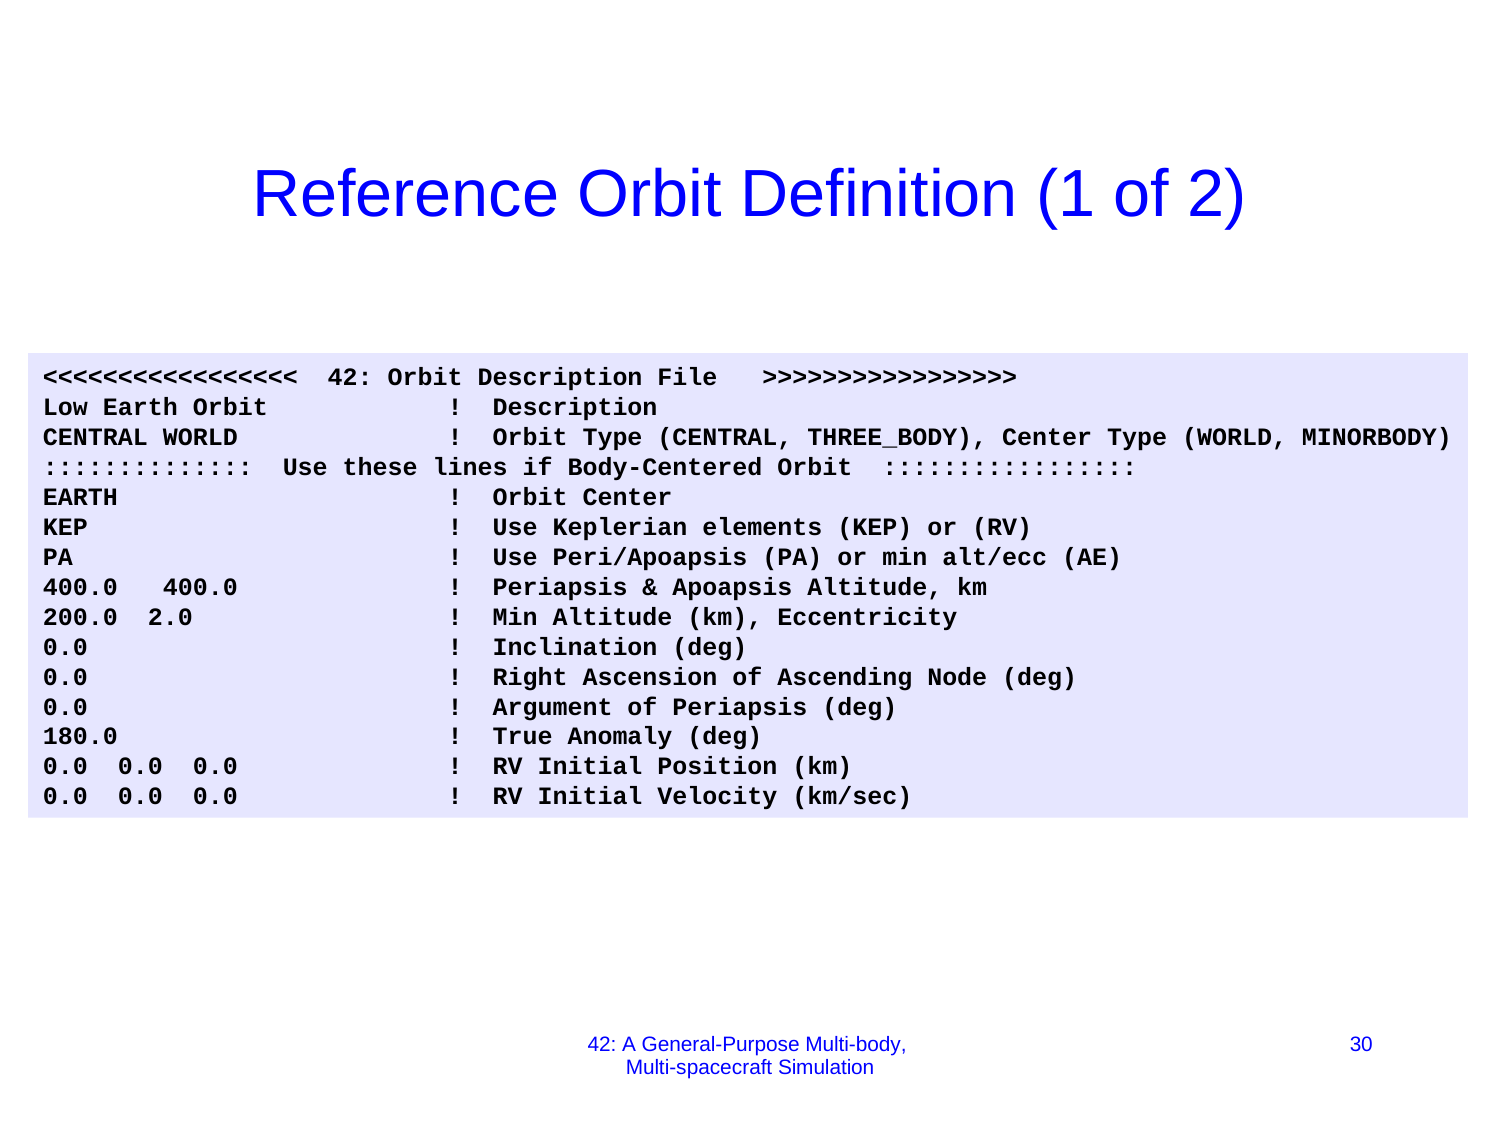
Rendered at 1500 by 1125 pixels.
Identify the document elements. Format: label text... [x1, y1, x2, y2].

text_box <<<<<<<<<<<<<<<<< 42: Orbit Description File >>>>>>>>>>>>>>>>> Low Earth Orbit ! Description CENTRAL WORLD ! Orbit Type (CENTRAL, THREE_BODY), Center Type (WORLD, MINORBODY) :::::::::::::: Use these lines if Body-Centered Orbit ::::::::::::::::: EARTH ! Orbit Center KEP ! Use Keplerian elements (KEP) or (RV) PA ! Use Peri/Apoapsis (PA) or min alt/ecc (AE) 400.0 400.0 ! Periapsis & Apoapsis Altitude, km 200.0 2.0 ! Min Altitude (km), Eccentricity 0.0 ! Inclination (deg) 0.0 ! Right Ascension of Ascending Node (deg) 0.0 ! Argument of Periapsis (deg) 180.0 ! True Anomaly (deg) 0.0 0.0 0.0 ! RV Initial Position (km) 0.0 0.0 0.0 ! RV Initial Velocity (km/sec) [28, 353, 1468, 818]
title Reference Orbit Definition (1 of 2) [112, 99, 1388, 288]
